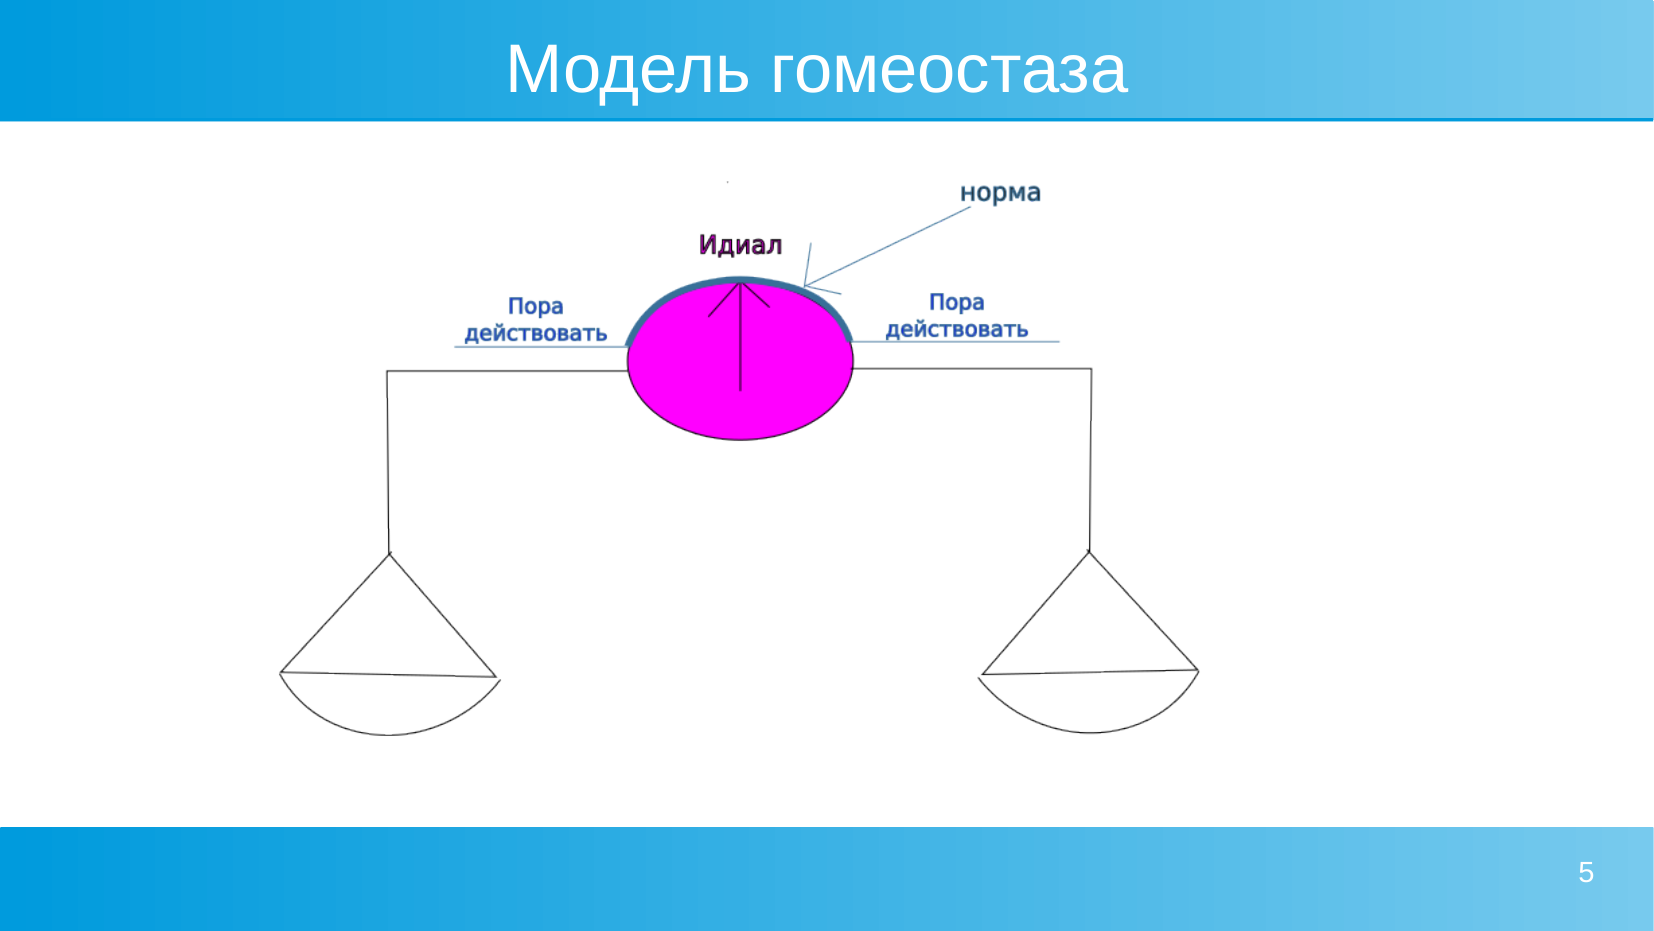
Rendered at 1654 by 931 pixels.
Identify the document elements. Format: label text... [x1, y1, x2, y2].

title Модель гомеостаза [59, 29, 1595, 108]
picture [84, 141, 1595, 931]
